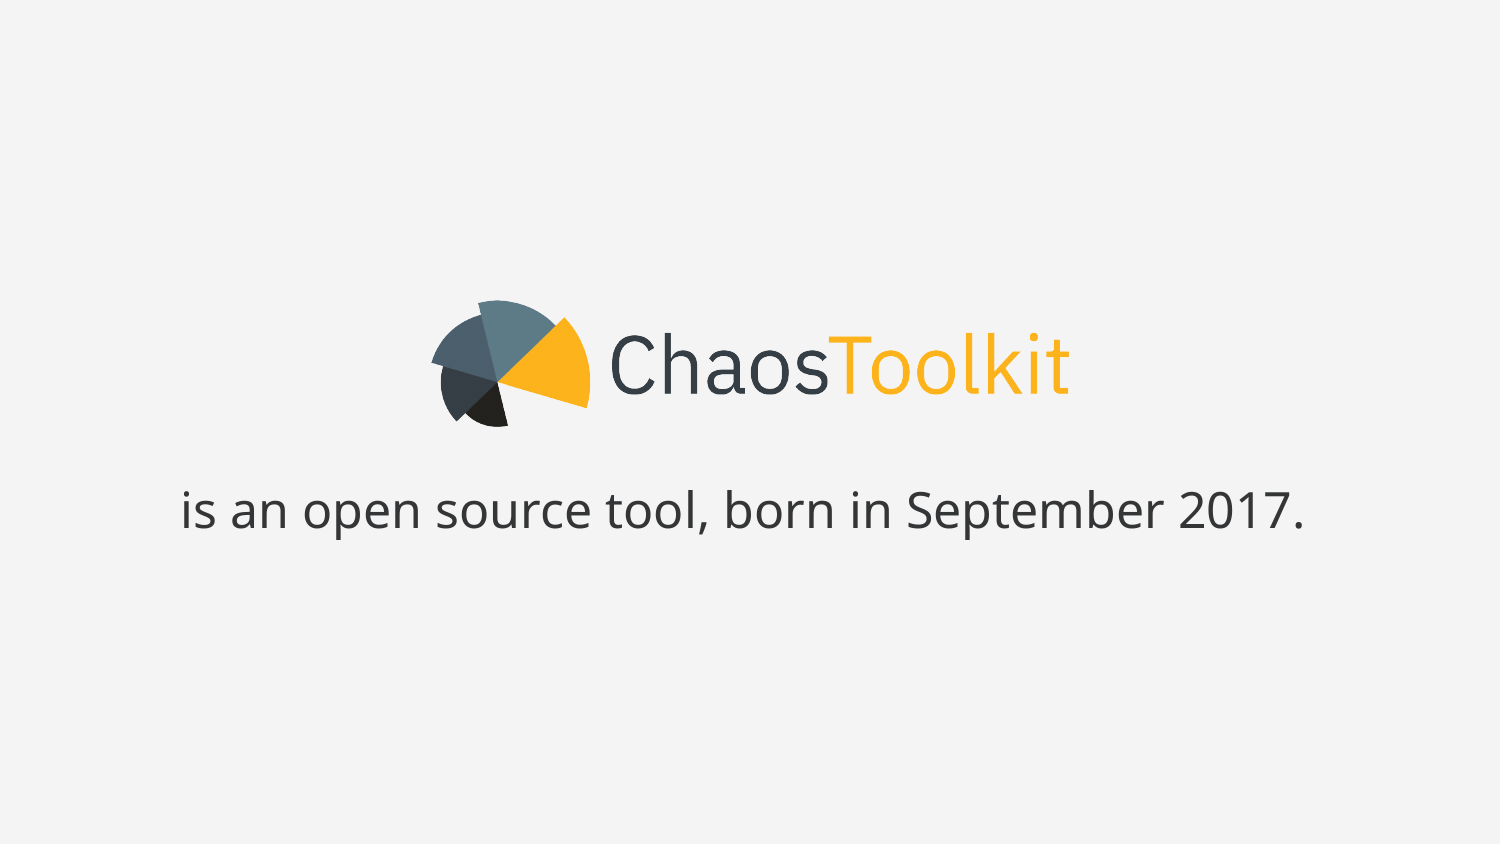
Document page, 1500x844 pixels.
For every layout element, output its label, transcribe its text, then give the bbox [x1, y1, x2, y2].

list is an open source tool, born in September 2017. [51, 463, 1449, 650]
picture [431, 300, 1069, 427]
